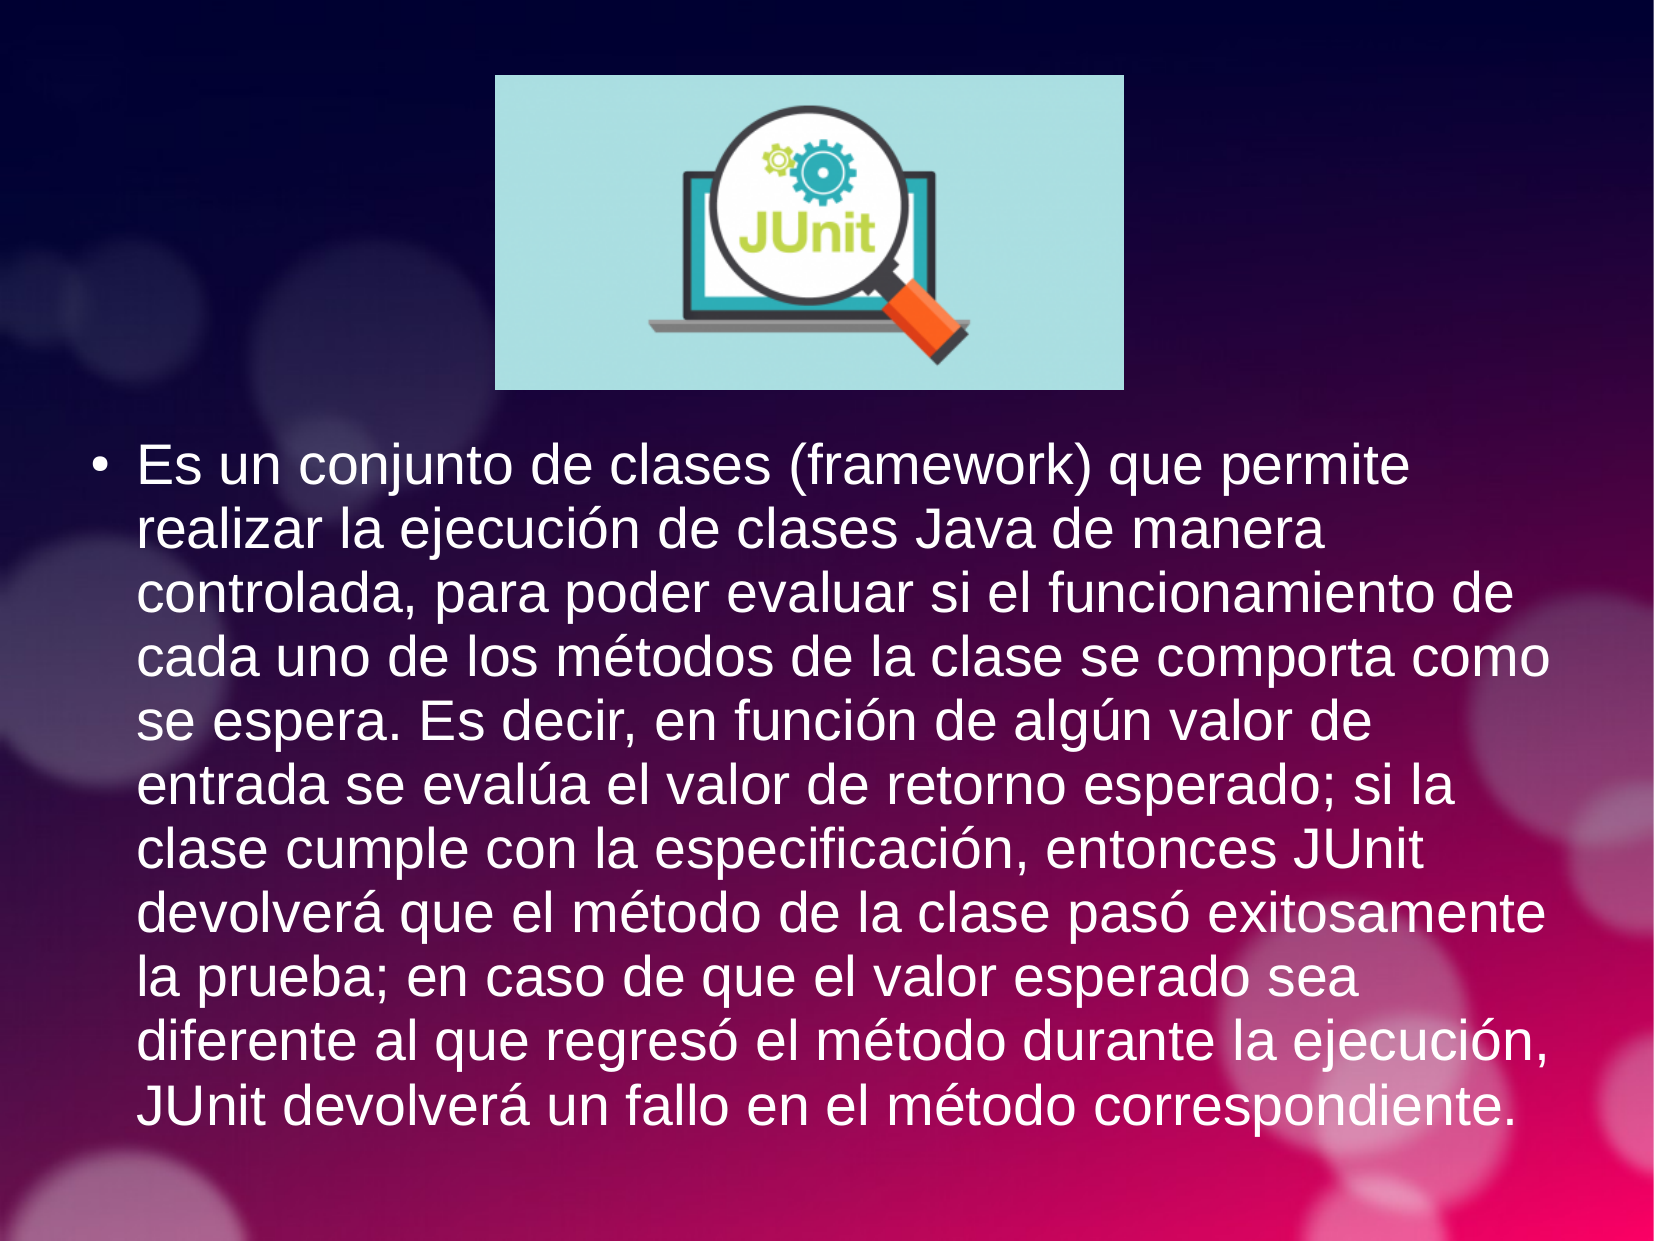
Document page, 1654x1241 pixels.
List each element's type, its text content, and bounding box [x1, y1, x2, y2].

list Es un conjunto de clases (framework) que permite realizar la ejecución de clases Java de manera controlada, para poder evaluar si el funcionamiento de cada uno de los métodos de la clase se comporta como se espera. Es decir, en función de algún valor de entrada se evalúa el valor de retorno esperado; si la clase cumple con la especificación, entonces JUnit devolverá que el método de la clase pasó exitosamente la prueba; en caso de que el valor esperado sea diferente al que regresó el método durante la ejecución, JUnit devolverá un fallo en el método correspondiente. [75, 433, 1564, 1201]
picture [0, 0, 1654, 1241]
